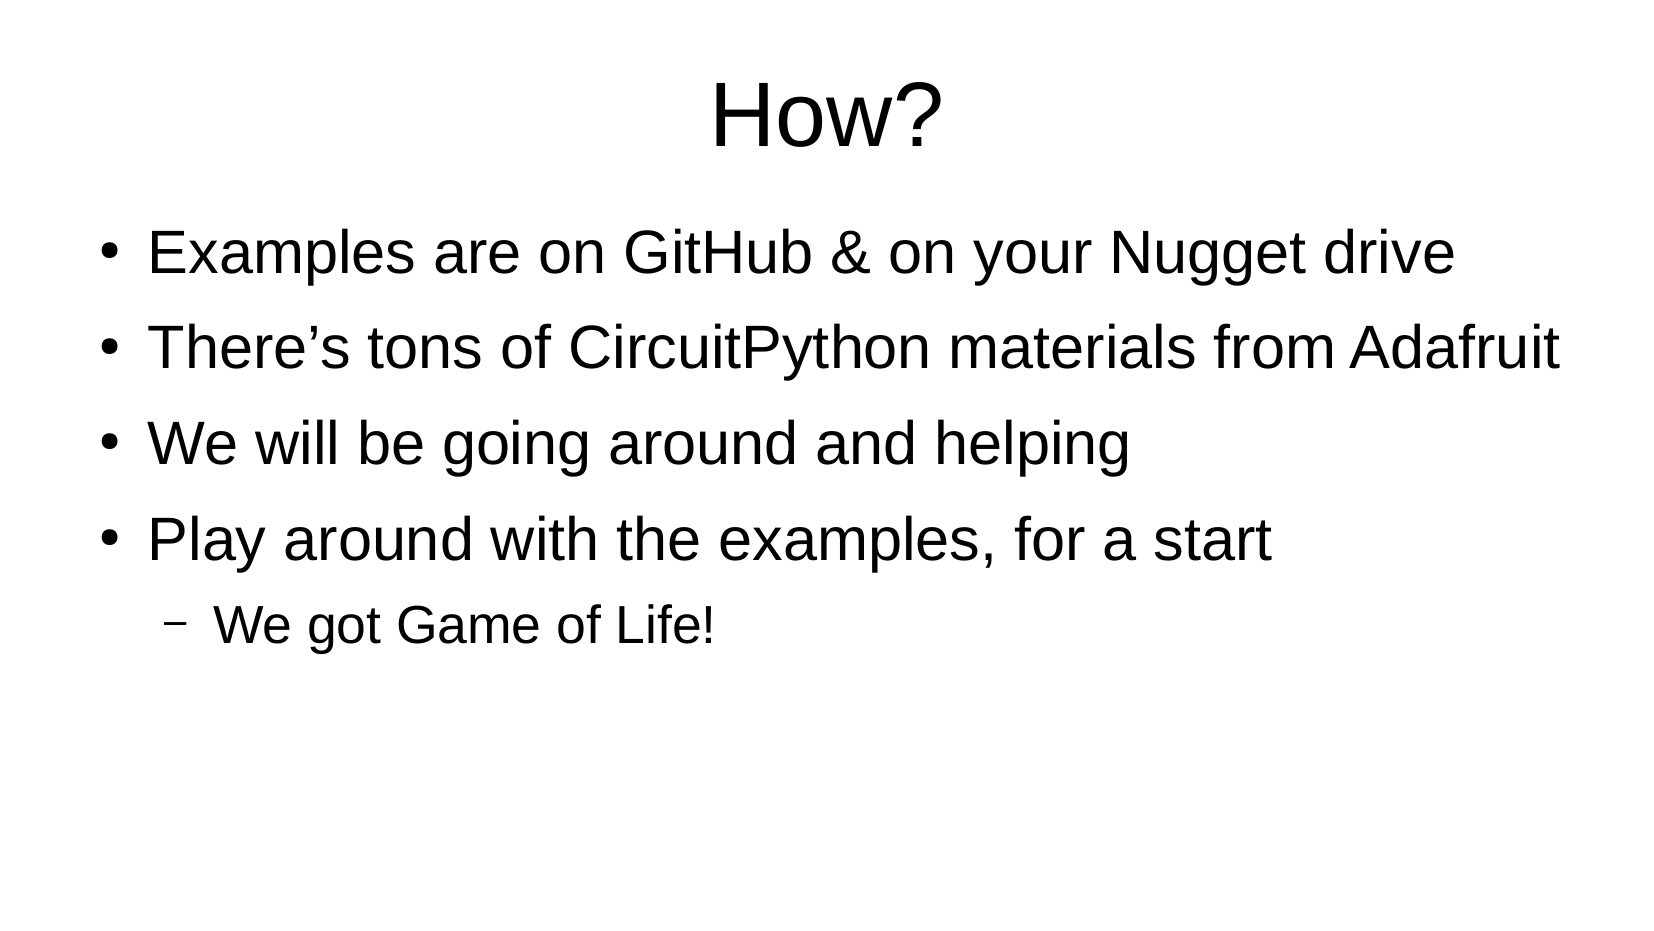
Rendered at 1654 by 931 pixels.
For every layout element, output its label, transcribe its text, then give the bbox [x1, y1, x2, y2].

list Examples are on GitHub & on your Nugget drive There’s tons of CircuitPython materials from Adafruit We will be going around and helping Play around with the examples, for a start We got Game of Life! [82, 217, 1571, 758]
title How? [82, 37, 1571, 193]
